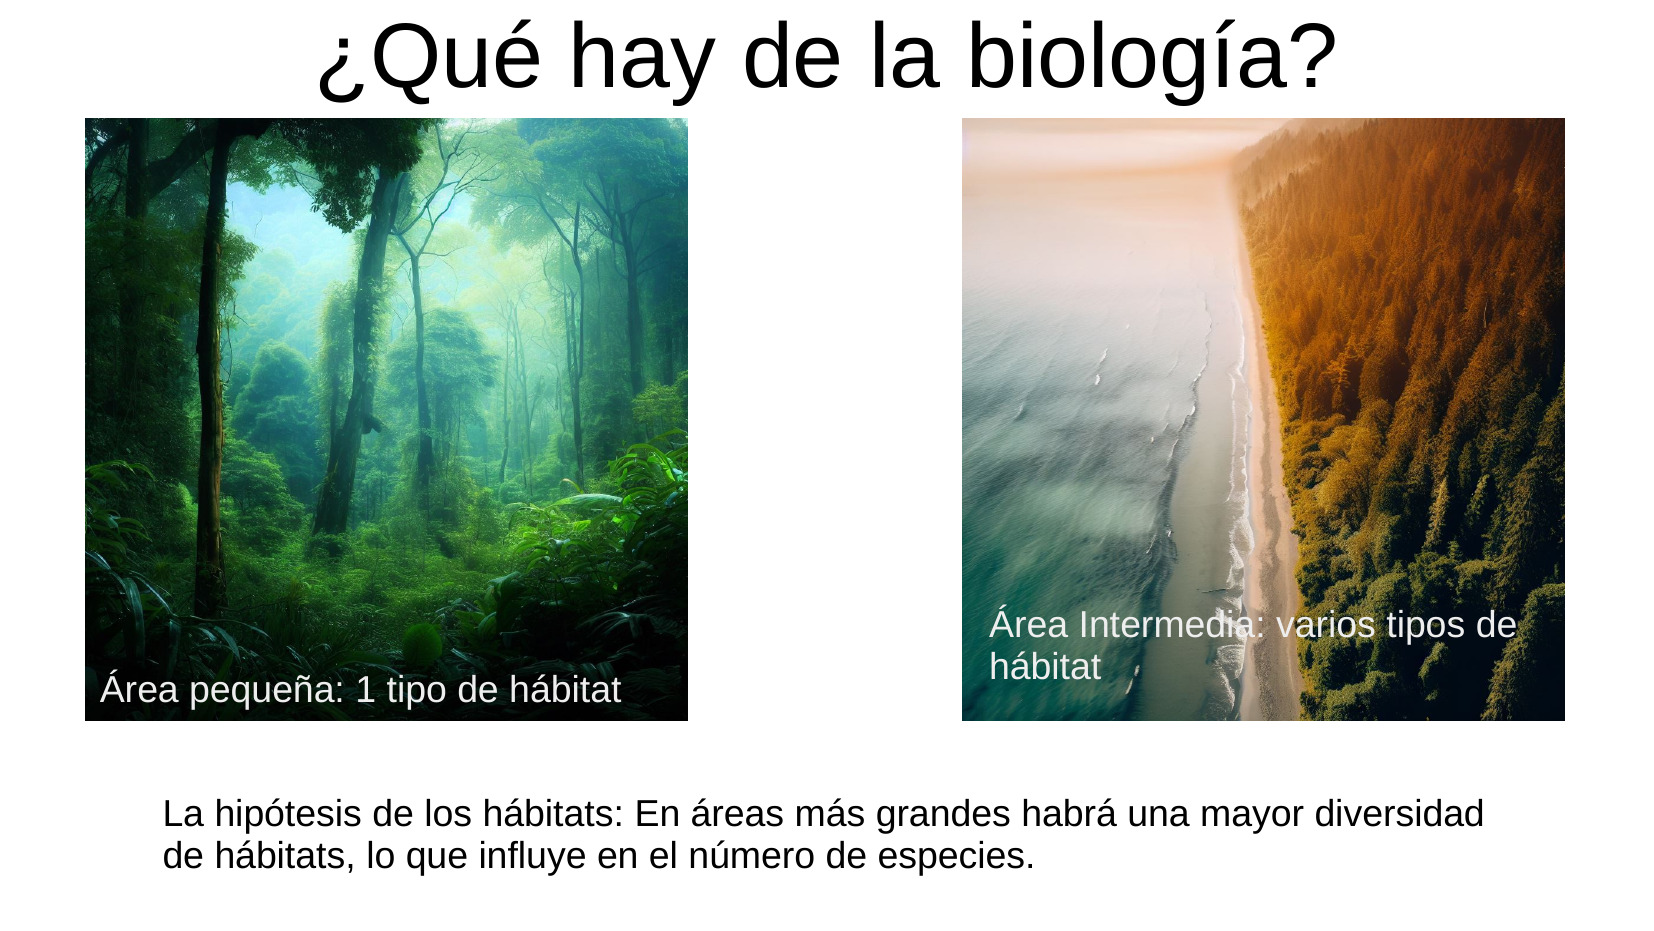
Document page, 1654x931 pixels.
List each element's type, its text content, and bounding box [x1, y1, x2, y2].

title ¿Qué hay de la biología? [82, 0, 1571, 134]
text_box Área Intermedia: varios tipos de hábitat [974, 596, 1565, 696]
text_box La hipótesis de los hábitats: En áreas más grandes habrá una mayor diversidad de hábitats, lo que influye en el número de especies. [147, 785, 1506, 885]
text_box Área pequeña: 1 tipo de hábitat [85, 661, 637, 719]
picture [962, 118, 1565, 721]
picture [85, 118, 688, 721]
